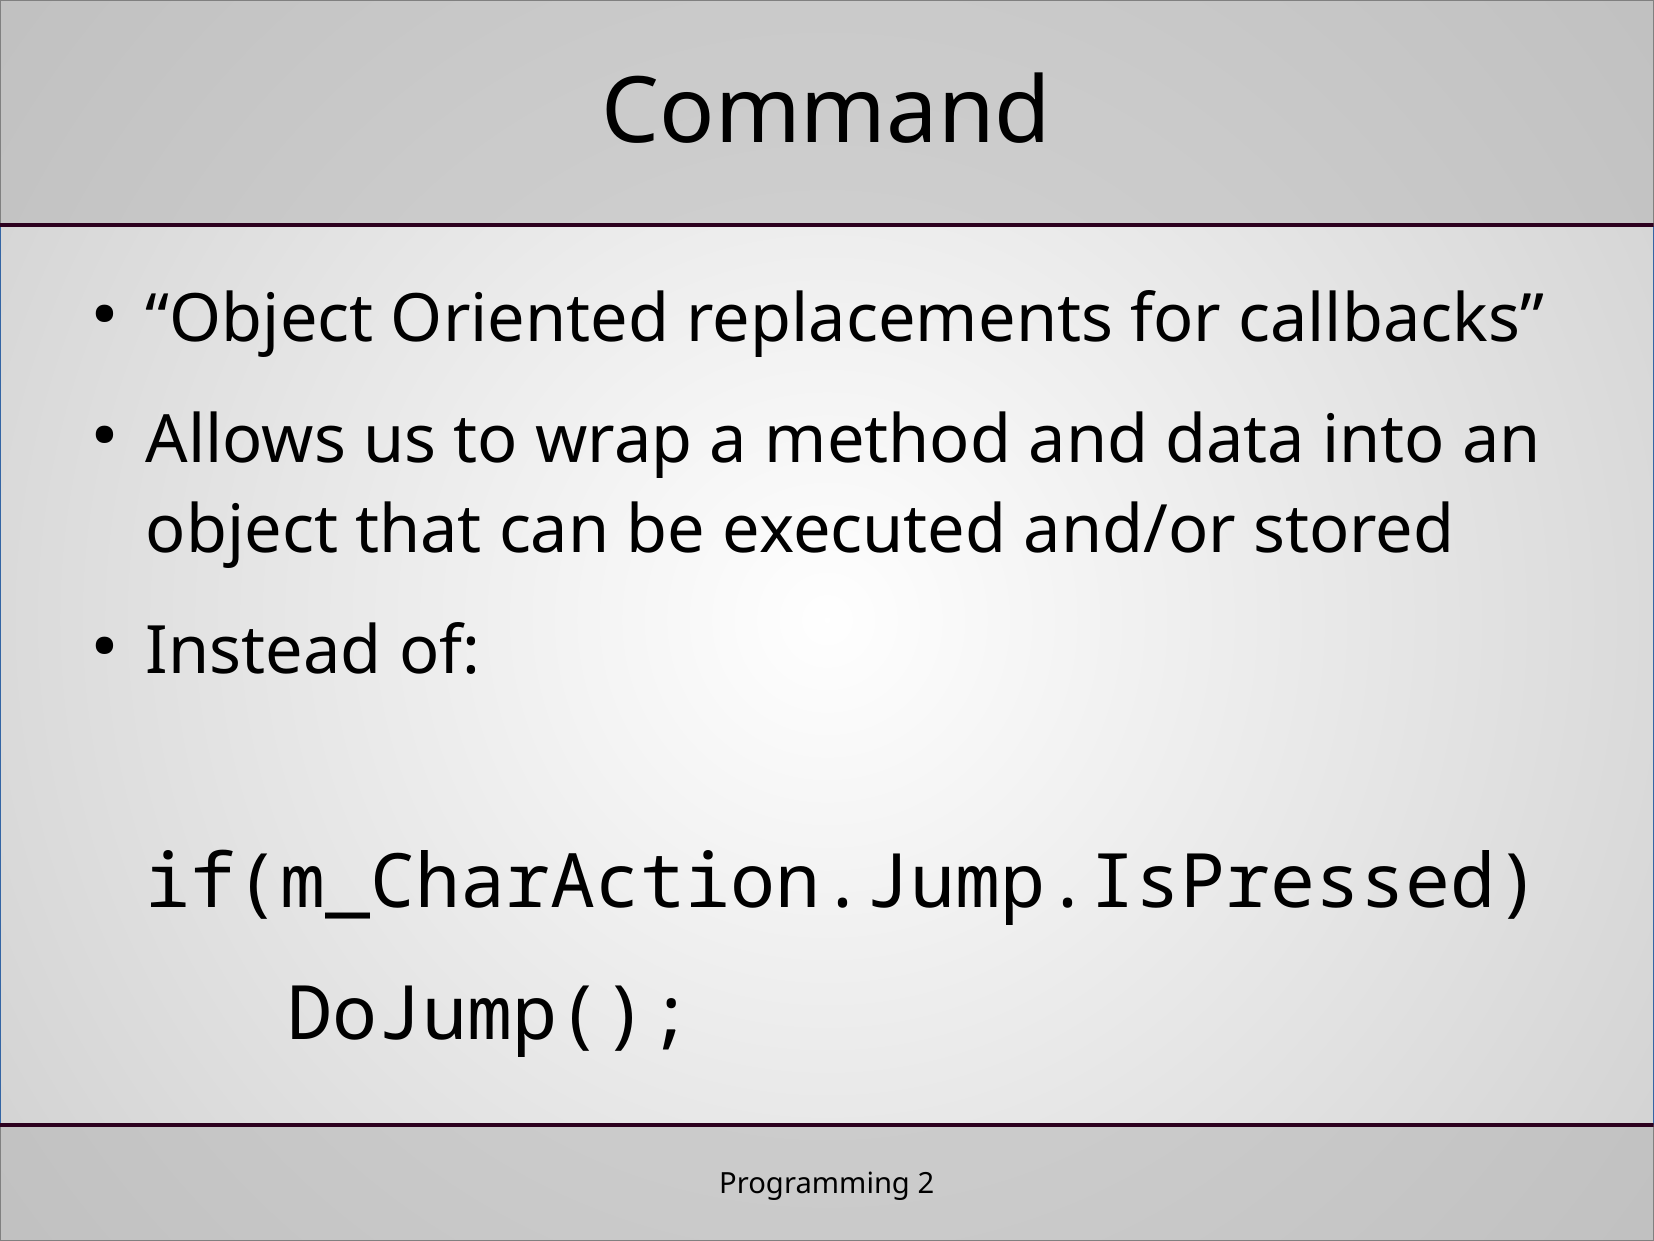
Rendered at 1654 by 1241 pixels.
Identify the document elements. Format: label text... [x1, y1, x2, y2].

title Command [82, 34, 1571, 181]
list “Object Oriented replacements for callbacks” Allows us to wrap a method and data into an object that can be executed and/or stored Instead of: if(m_CharAction.Jump.IsPressed) DoJump(); [75, 270, 1571, 1075]
